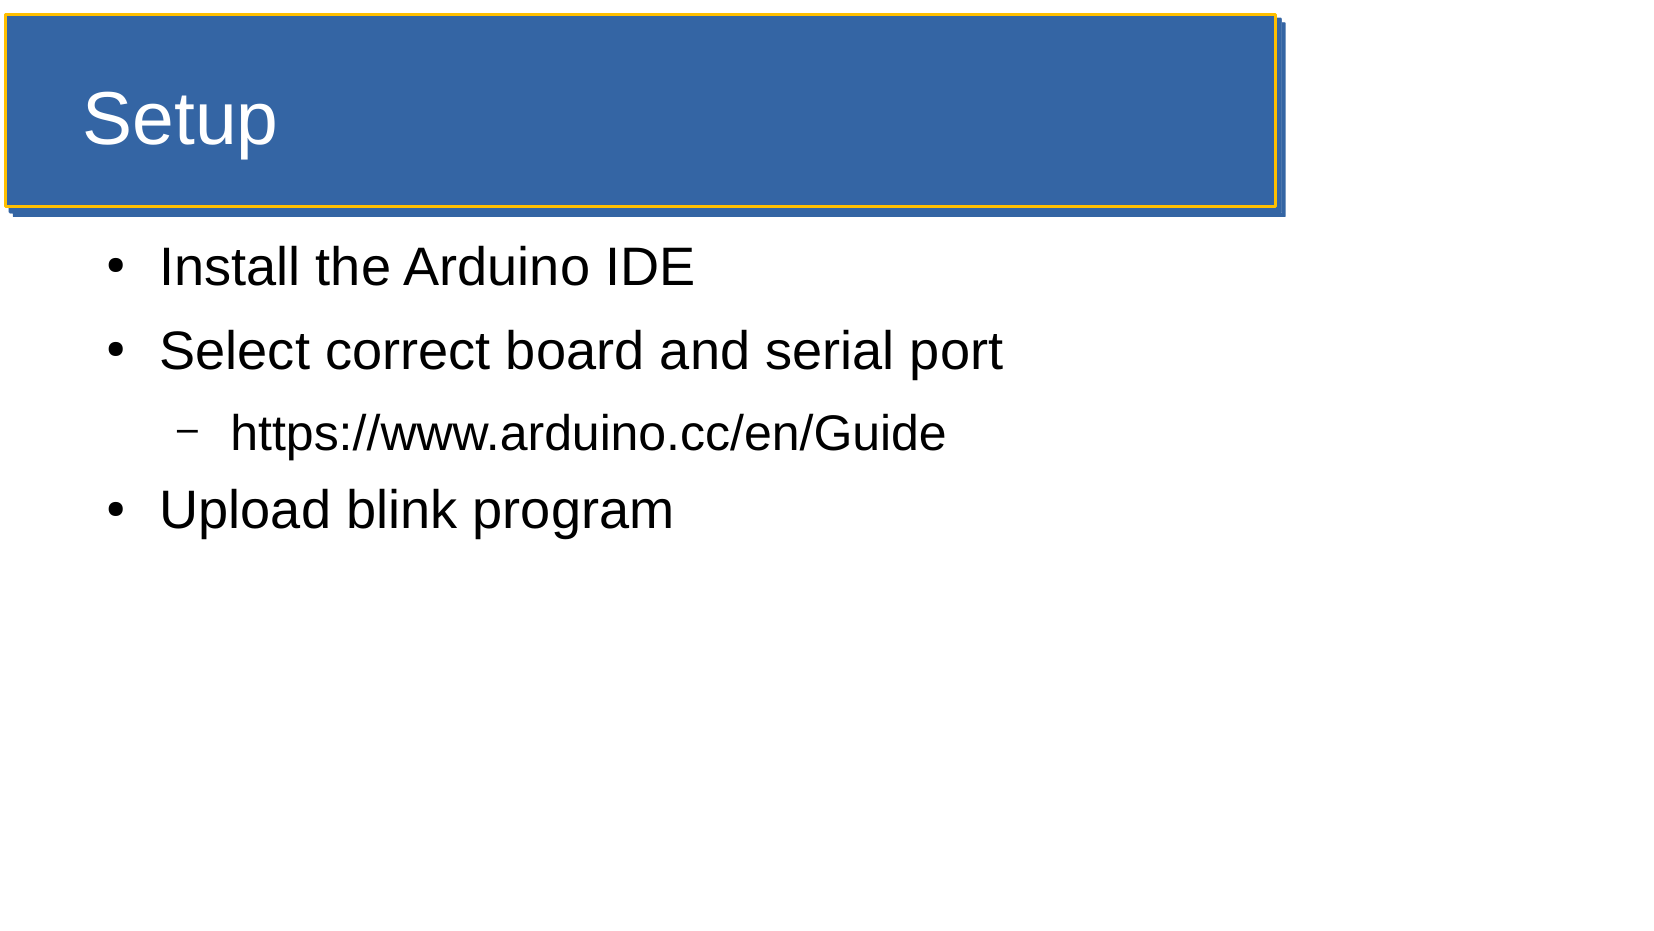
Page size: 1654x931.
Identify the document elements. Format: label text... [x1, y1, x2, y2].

list Install the Arduino IDE Select correct board and serial port https://www.arduino.cc/en/Guide Upload blink program [88, 236, 1565, 798]
title Setup [82, 44, 1235, 192]
